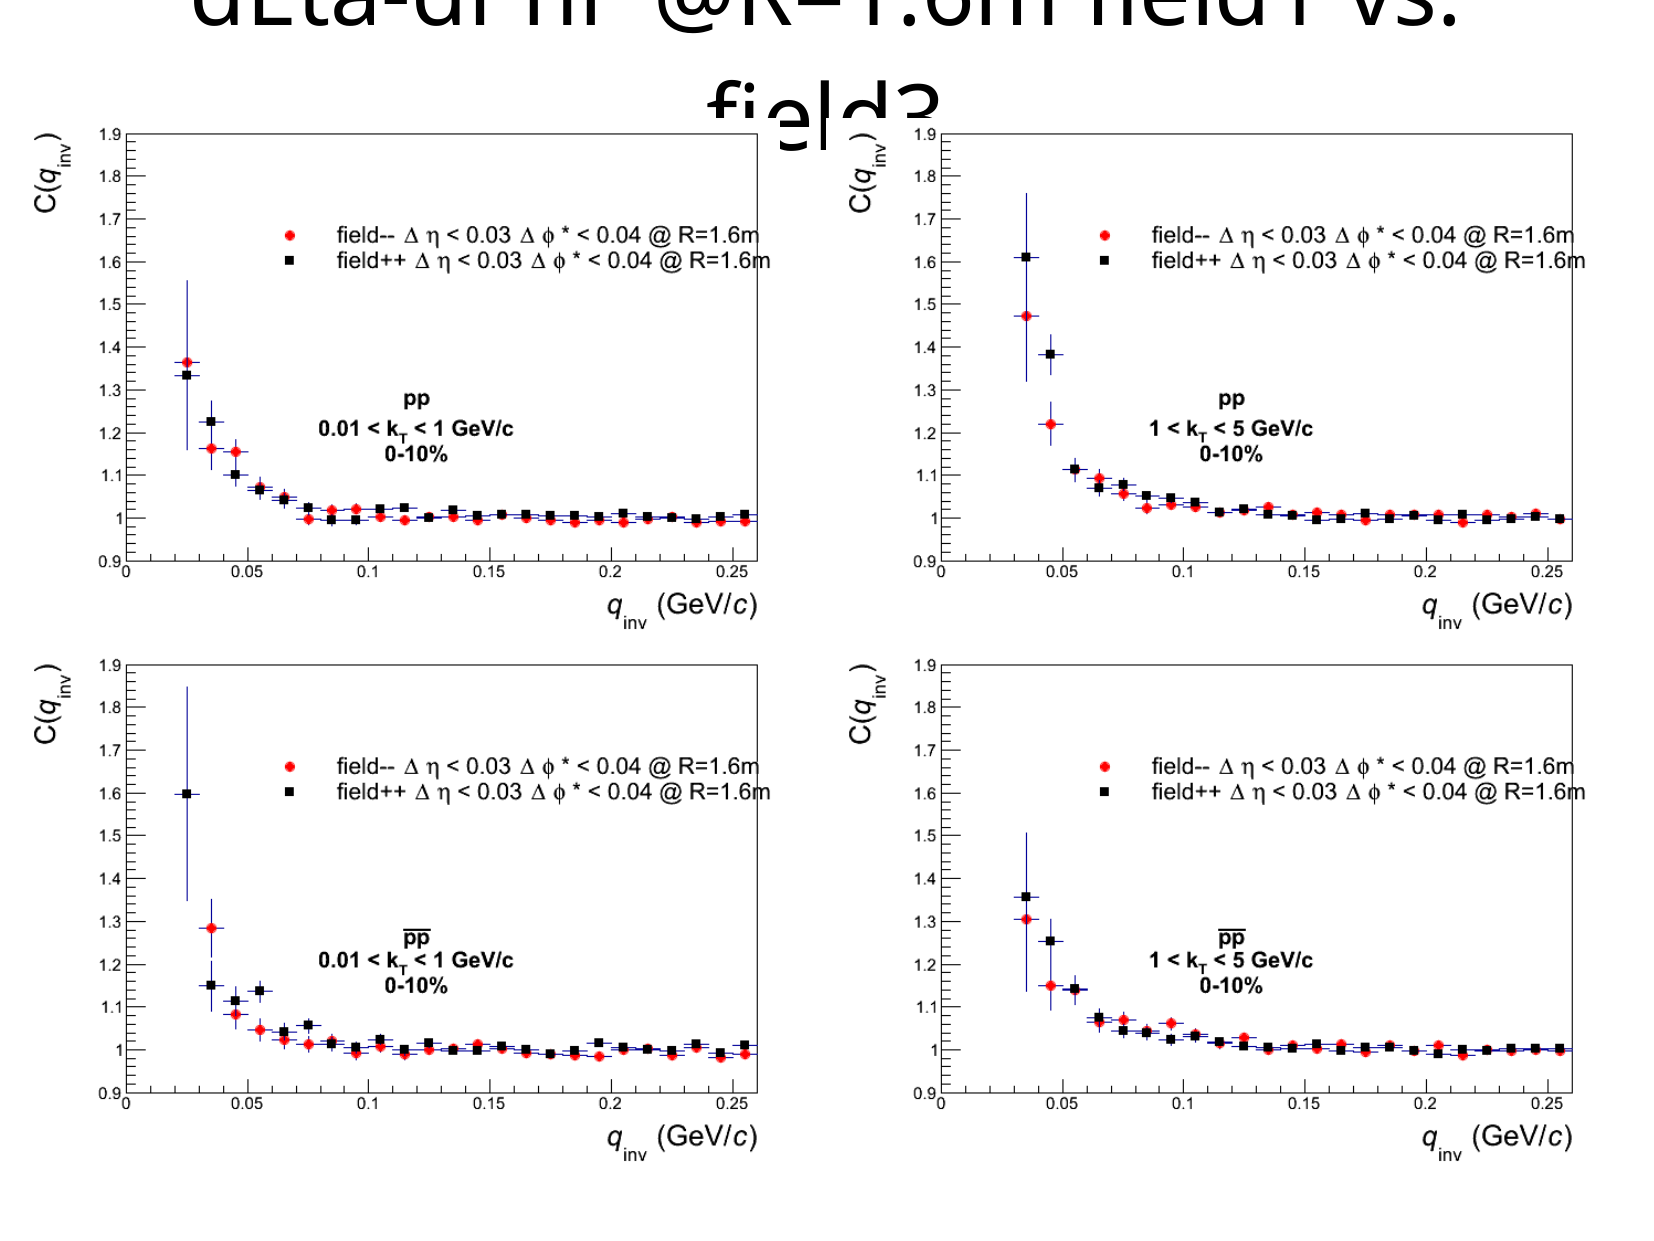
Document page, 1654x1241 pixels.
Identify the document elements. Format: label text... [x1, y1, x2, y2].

picture [11, 649, 780, 1171]
title dEta-dPhi*@R=1.6m field1 vs. field3 [82, 0, 1571, 157]
picture [826, 649, 1595, 1171]
picture [826, 118, 1595, 639]
picture [11, 118, 780, 639]
